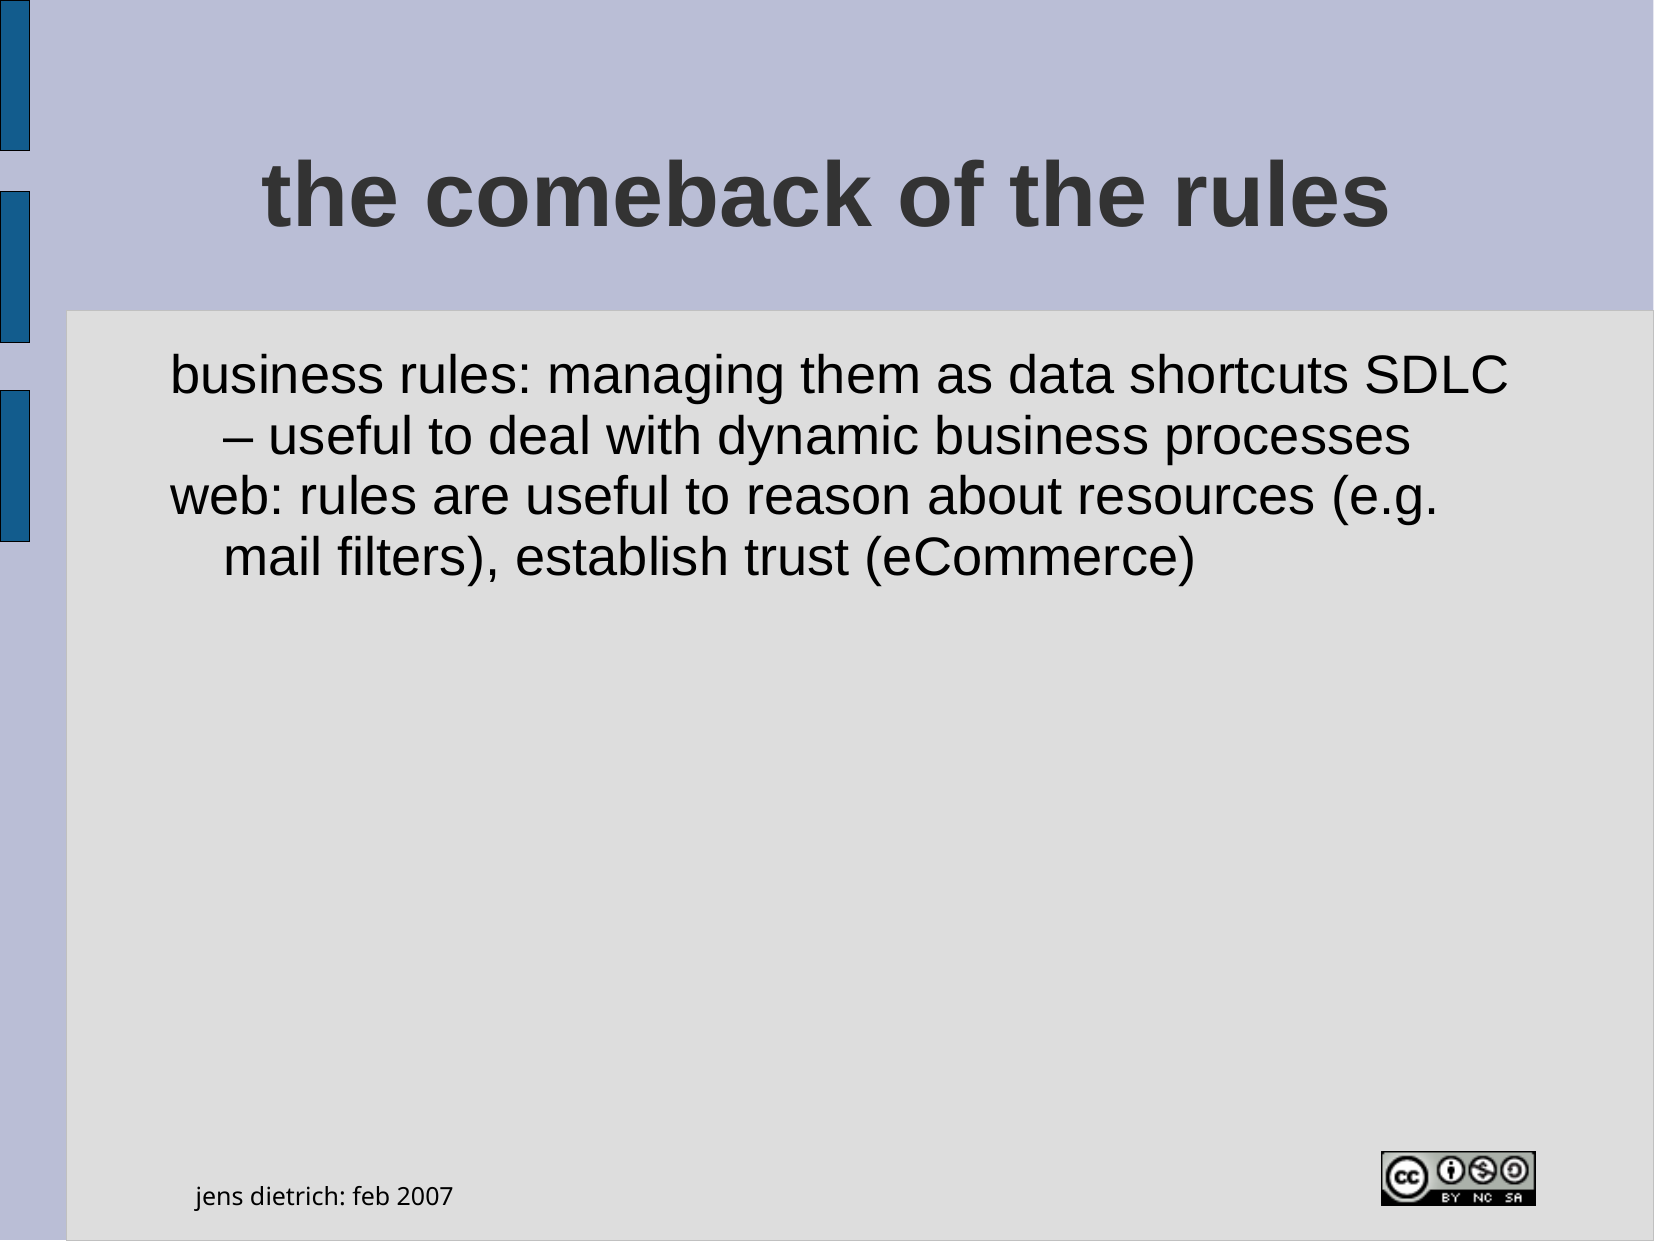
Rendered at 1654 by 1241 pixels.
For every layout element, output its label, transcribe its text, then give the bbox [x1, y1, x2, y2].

list business rules: managing them as data shortcuts SDLC – useful to deal with dynamic business processes web: rules are useful to reason about resources (e.g. mail filters), establish trust (eCommerce) [152, 344, 1534, 1127]
picture [1381, 1151, 1536, 1206]
title the comeback of the rules [121, 91, 1534, 299]
